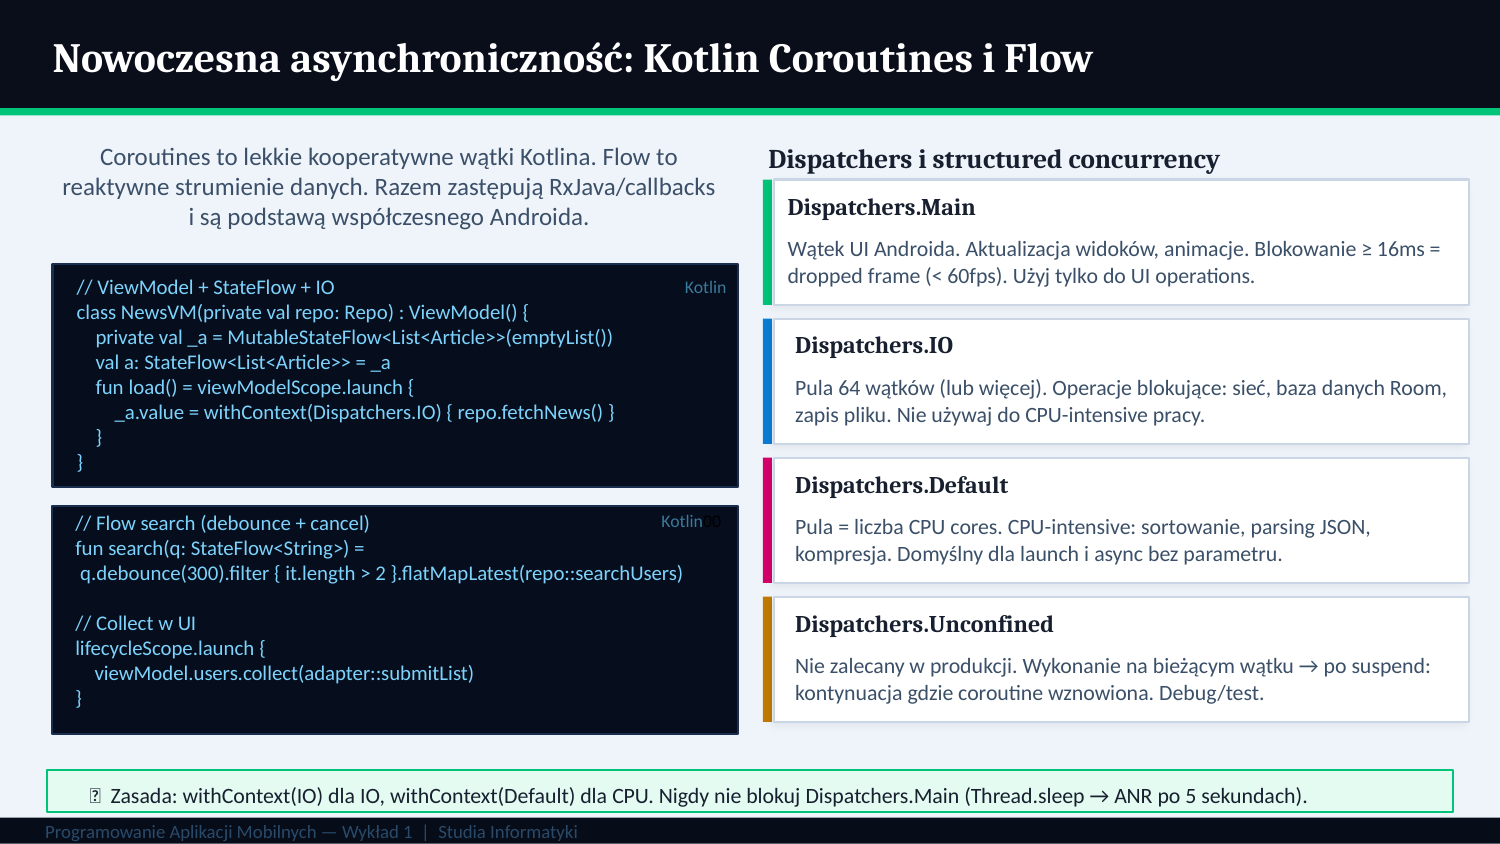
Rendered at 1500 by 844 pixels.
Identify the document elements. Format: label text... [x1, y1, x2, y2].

text_box [52, 264, 739, 487]
text_box [47, 769, 1453, 813]
text_box [0, 0, 1500, 116]
text_box Pula = liczba CPU cores. CPU-intensive: sortowanie, parsing JSON, kompresja. Domyślny dla launch i async bez parametru. [795, 506, 1461, 572]
text_box Dispatchers.IO [795, 326, 1461, 363]
text_box [773, 318, 1470, 444]
text_box 💡 Zasada: withContext(IO) dla IO, withContext(Default) dla CPU. Nigdy nie blokuj Dispatchers.Main (Thread.sleep → ANR po 5 sekundach). [74, 772, 1440, 818]
text_box // Flow search (debounce + cancel) fun search(q: StateFlow<String>) = q.debounce(300).filter { it.length > 2 }.flatMapLatest(repo::searchUsers) // Collect w UI lifecycleScope.launch { viewModel.users.collect(adapter::submitList) } [75, 509, 727, 690]
text_box [773, 457, 1470, 583]
text_box [0, 817, 1500, 844]
text_box Kotlin [576, 272, 727, 300]
text_box [762, 596, 772, 722]
text_box Programowanie Aplikacji Mobilnych — Wykład 1 | Studia Informatyki [44, 818, 1455, 843]
text_box Nowoczesna asynchroniczność: Kotlin Coroutines i Flow [52, 8, 1448, 102]
text_box [773, 179, 1470, 305]
text_box [762, 318, 772, 444]
text_box Dispatchers.Main [787, 187, 1453, 223]
text_box Coroutines to lekkie kooperatywne wątki Kotlina. Flow to reaktywne strumienie danych. Razem zastępują RxJava/callbacks i są podstawą współczesnego Androida. [45, 132, 734, 239]
text_box [773, 596, 1470, 722]
text_box Dispatchers i structured concurrency [768, 136, 1459, 179]
text_box Nie zalecany w produkcji. Wykonanie na bieżącym wątku → po suspend: kontynuacja gdzie coroutine wznowiona. Debug/test. [795, 645, 1461, 712]
text_box Dispatchers.Unconfined [795, 604, 1461, 641]
text_box Pula 64 wątków (lub więcej). Operacje blokujące: sieć, baza danych Room, zapis pliku. Nie używaj do CPU-intensive pracy. [795, 367, 1461, 433]
text_box [51, 506, 739, 734]
text_box // ViewModel + StateFlow + IO class NewsVM(private val repo: Repo) : ViewModel() { private val _a = MutableStateFlow<List<Article>>(emptyList()) val a: StateFlow<List<Article>> = _a fun load() = viewModelScope.launch { _a.value = withContext(Dispatchers.IO) { repo.fetchNews() } } } [76, 273, 682, 478]
text_box [762, 179, 772, 305]
text_box Dispatchers.Default [795, 465, 1461, 502]
text_box [762, 457, 772, 583]
text_box Wątek UI Androida. Aktualizacja widoków, animacje. Blokowanie ≥ 16ms = dropped frame (< 60fps). Użyj tylko do UI operations. [787, 228, 1453, 294]
